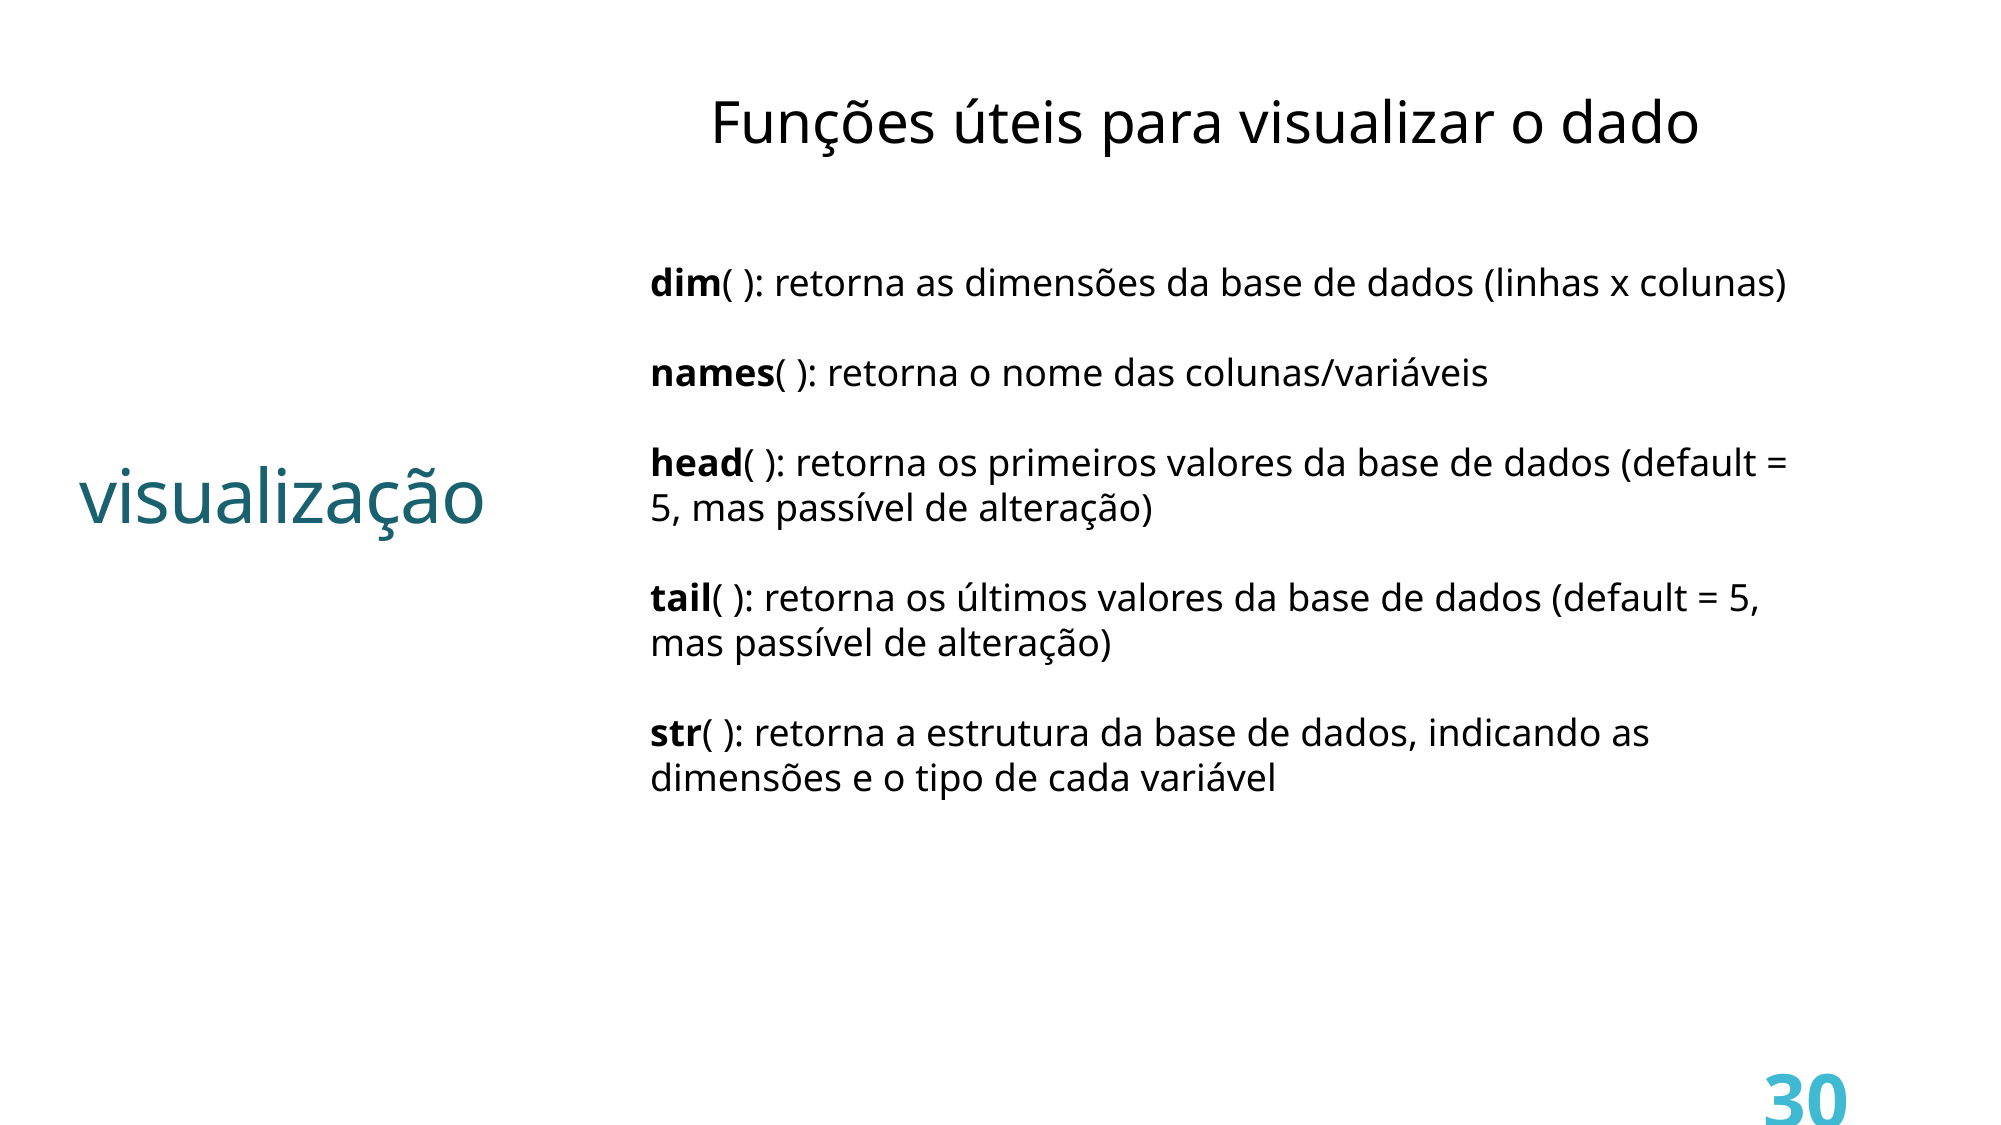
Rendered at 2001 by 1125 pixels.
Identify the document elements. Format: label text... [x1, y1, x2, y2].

title visualização estrutura do dado [41, 184, 526, 940]
text_box dim( ): retorna as dimensões da base de dados (linhas x colunas) names( ): retorna o nome das colunas/variáveis head( ): retorna os primeiros valores da base de dados (default = 5, mas passível de alteração) tail( ): retorna os últimos valores da base de dados (default = 5, mas passível de alteração) str( ): retorna a estrutura da base de dados, indicando as dimensões e o tipo de cada variável [635, 251, 1822, 812]
text_box Funções úteis para visualizar o dado [695, 78, 1898, 164]
slide_number 30 [1748, 1045, 2000, 1106]
